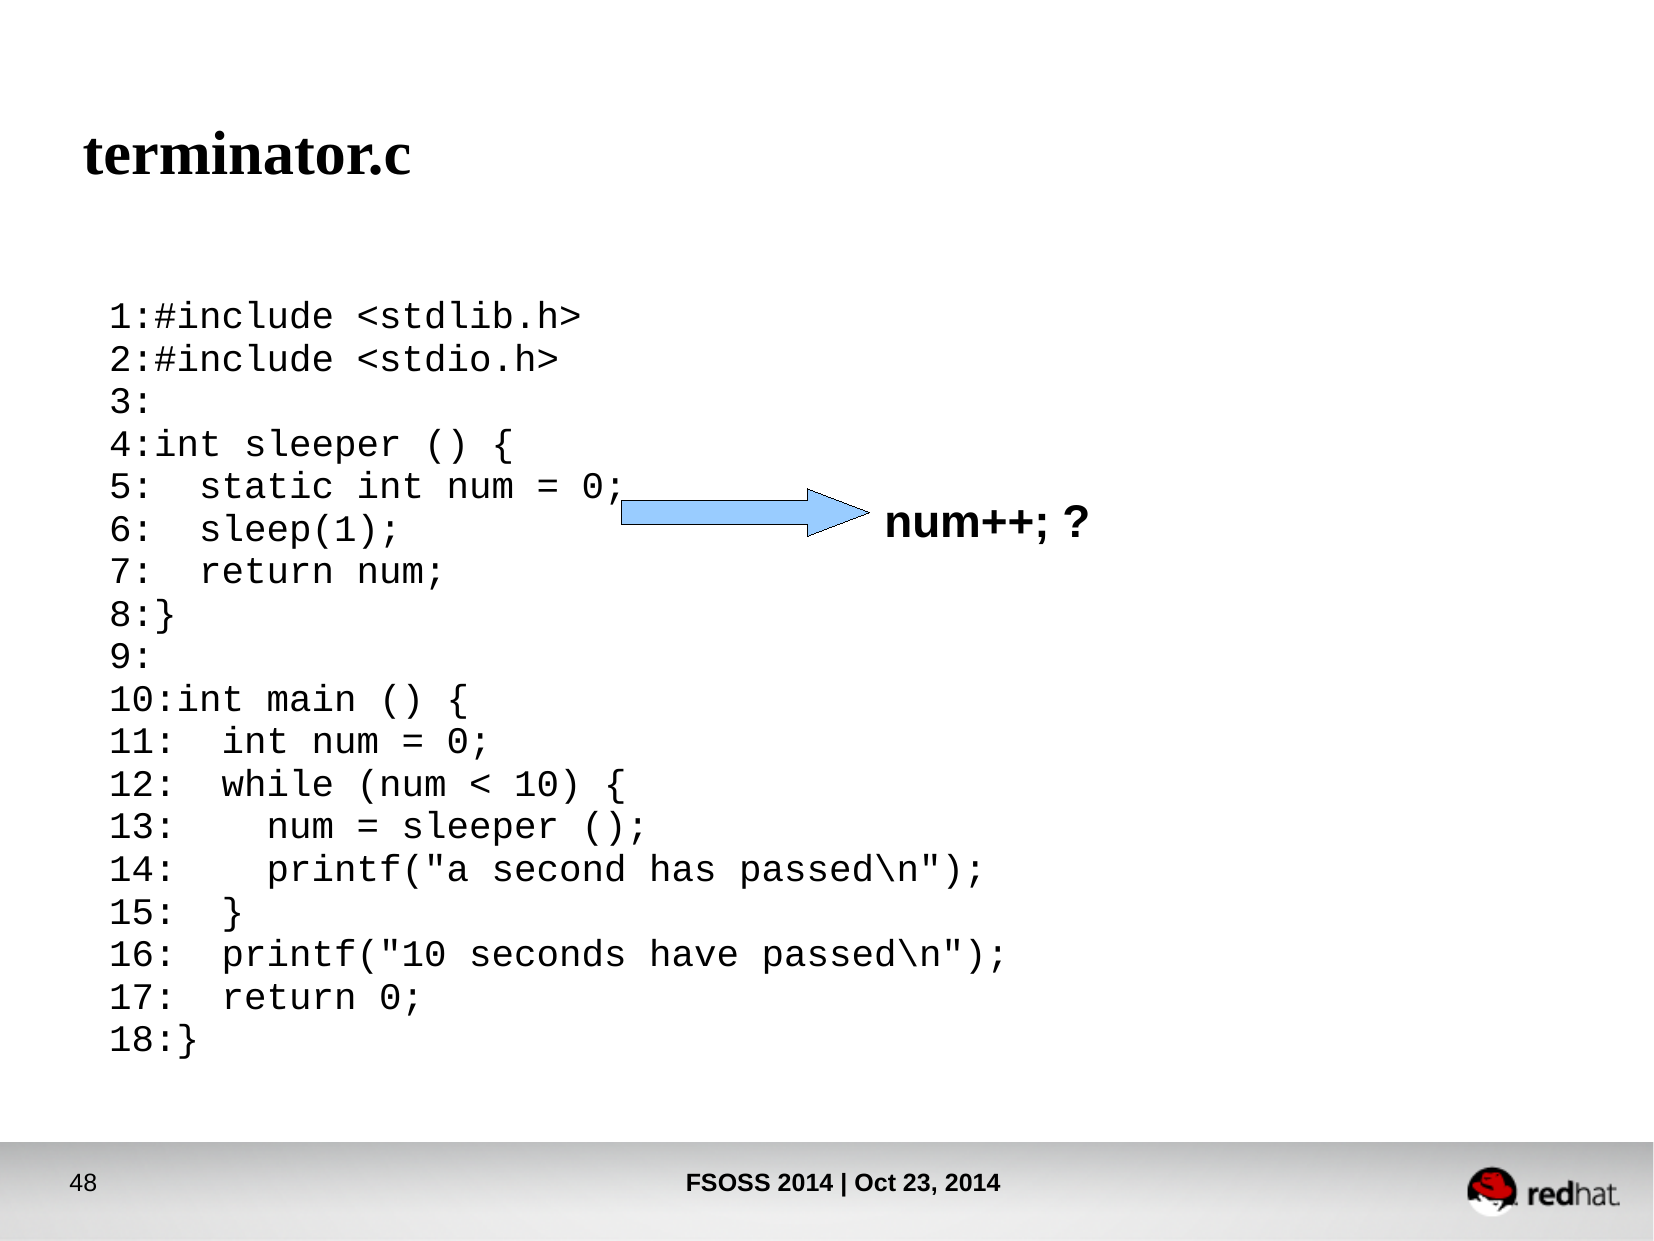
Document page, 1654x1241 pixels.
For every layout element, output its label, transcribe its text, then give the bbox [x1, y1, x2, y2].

text_box num++; ? [869, 488, 1120, 588]
text_box [621, 488, 870, 537]
title terminator.c [82, 49, 1571, 257]
picture [0, 1142, 1654, 1241]
text_box 1:#include <stdlib.h> 2:#include <stdio.h> 3: 4:int sleeper () { 5: static int num = 0; 6: sleep(1); 7: return num; 8:} 9: 10:int main () { 11: int num = 0; 12: while (num < 10) { 13: num = sleeper (); 14: printf("a second has passed\n"); 15: } 16: printf("10 seconds have passed\n"); 17: return 0; 18:} [94, 290, 1359, 1156]
